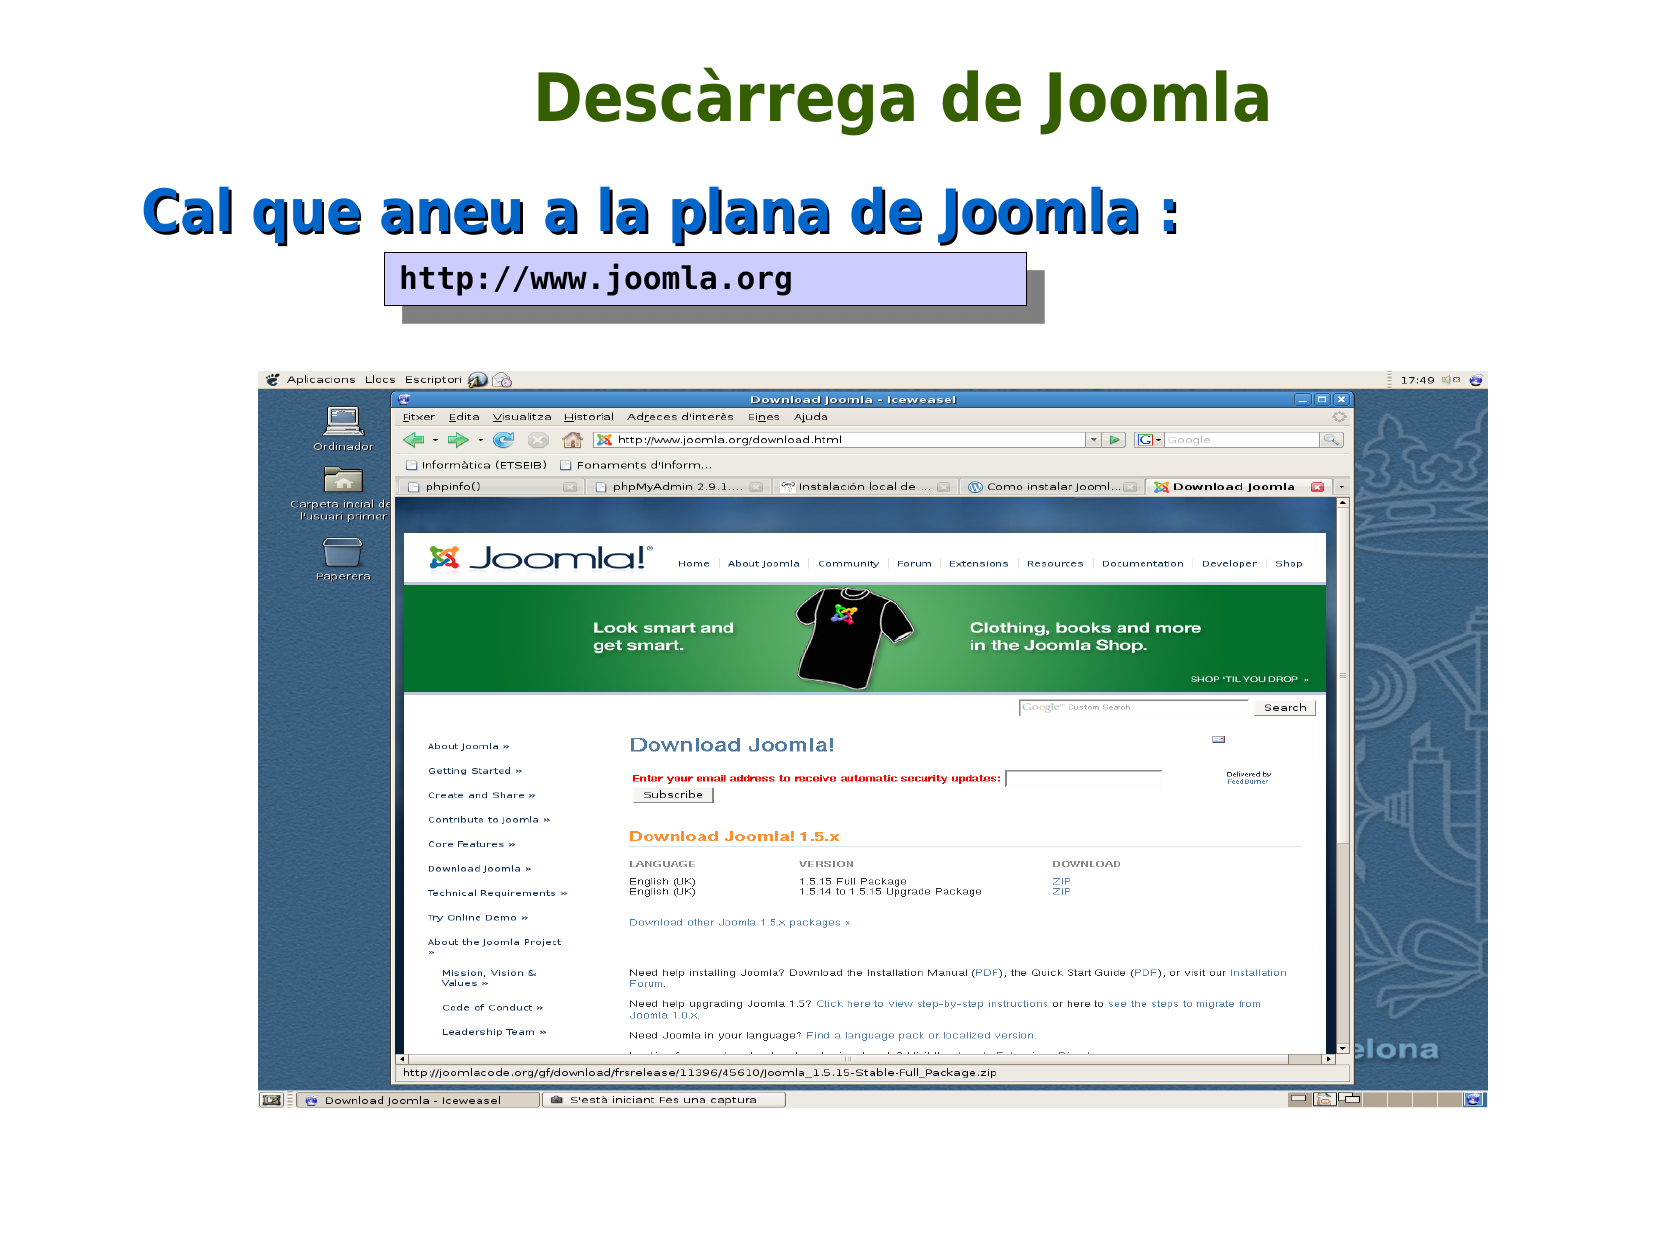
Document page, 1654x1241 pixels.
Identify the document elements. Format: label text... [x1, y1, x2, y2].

list Cal que aneu a la plana de Joomla : [141, 177, 1630, 1013]
picture [258, 371, 1488, 1108]
text_box http://www.joomla.org [384, 252, 1027, 306]
title Descàrrega de Joomla [159, 49, 1648, 148]
